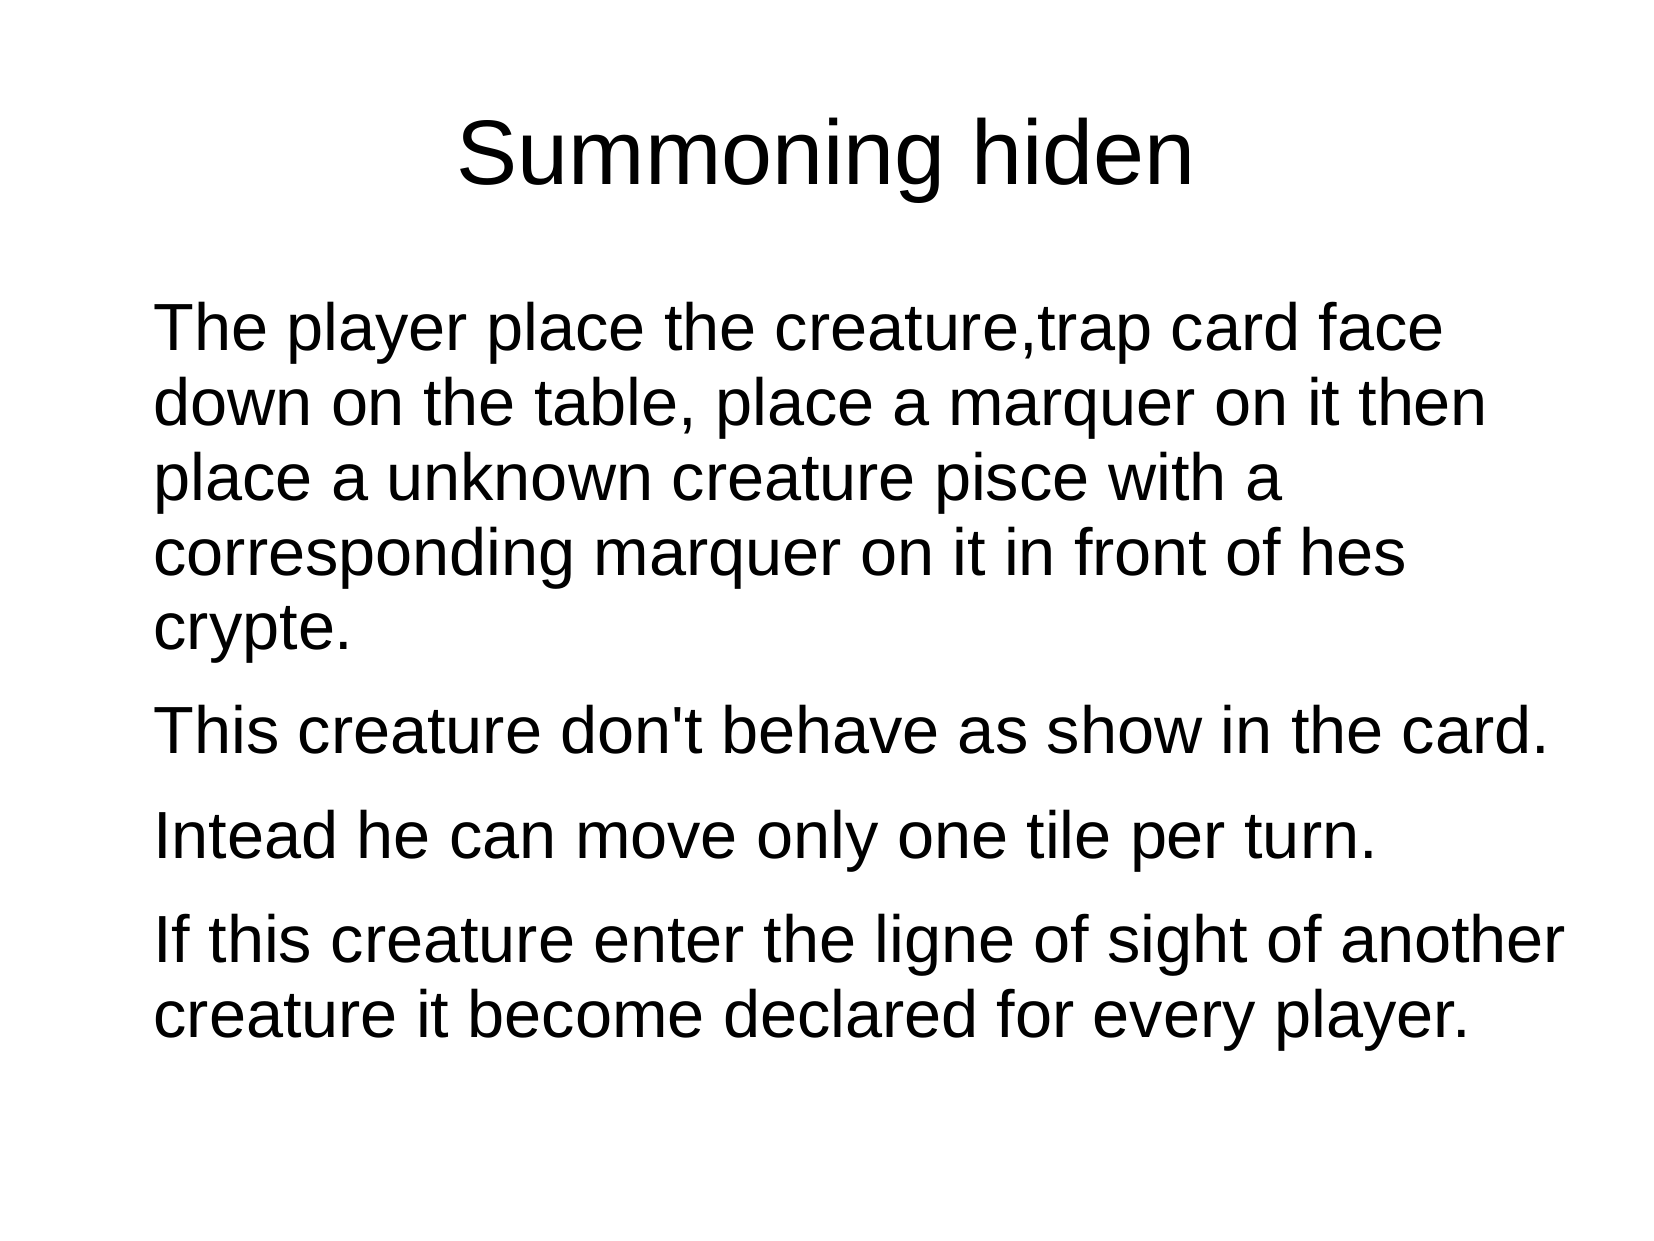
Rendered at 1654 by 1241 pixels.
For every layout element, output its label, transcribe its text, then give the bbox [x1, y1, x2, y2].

list The player place the creature,trap card face down on the table, place a marquer on it then place a unknown creature pisce with a corresponding marquer on it in front of hes crypte. This creature don't behave as show in the card. Intead he can move only one tile per turn. If this creature enter the ligne of sight of another creature it become declared for every player. [82, 290, 1571, 1109]
title Summoning hiden [82, 49, 1571, 257]
